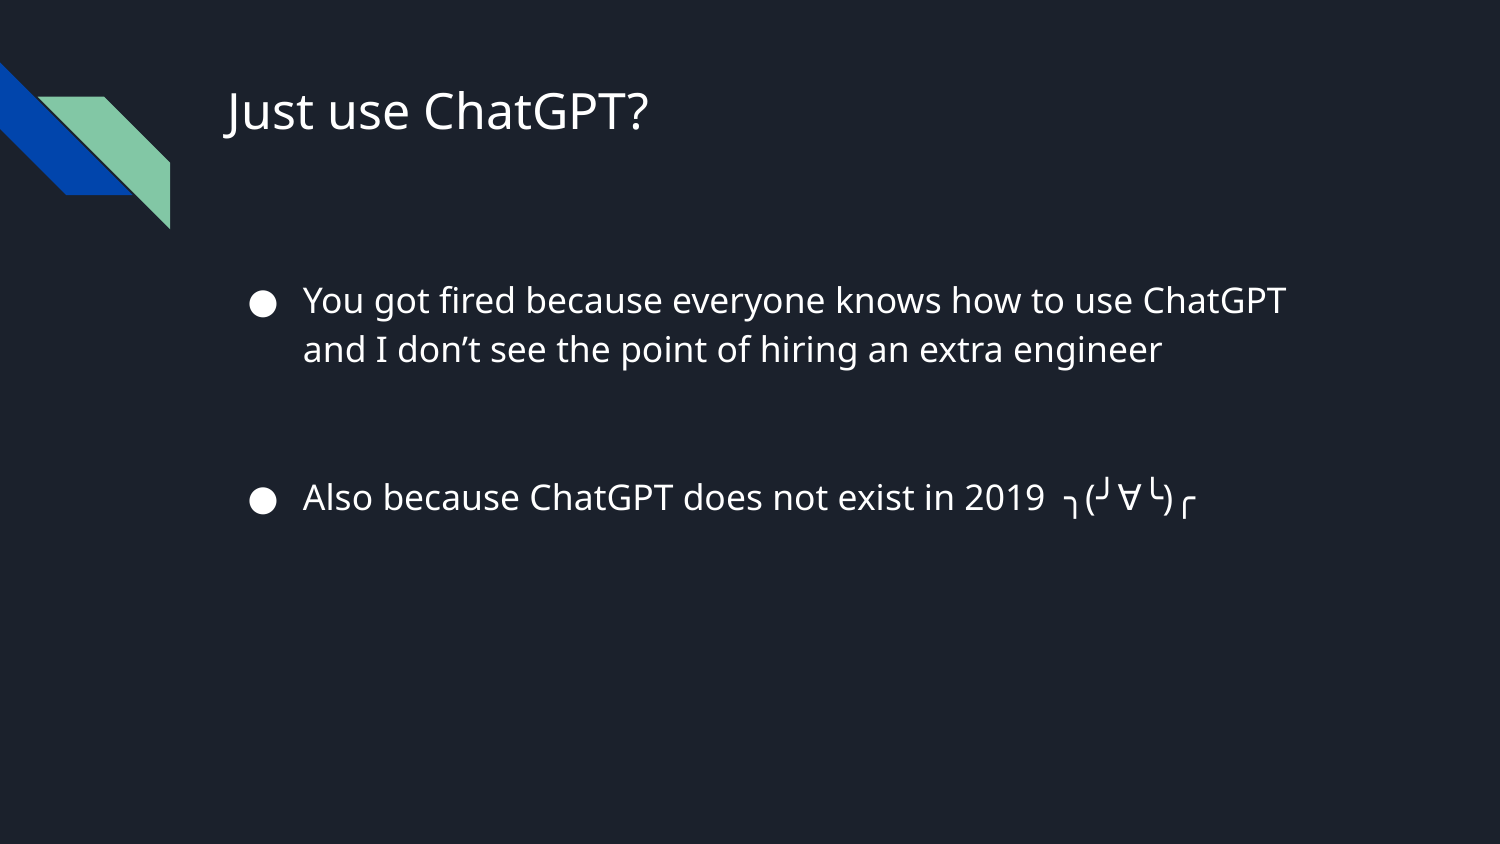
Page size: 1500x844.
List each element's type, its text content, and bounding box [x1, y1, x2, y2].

title Just use ChatGPT? [212, 64, 1368, 215]
list You got fired because everyone knows how to use ChatGPT and I don’t see the point of hiring an extra engineer Also because ChatGPT does not exist in 2019 ╮(╯∀╰)╭ [212, 257, 1368, 735]
